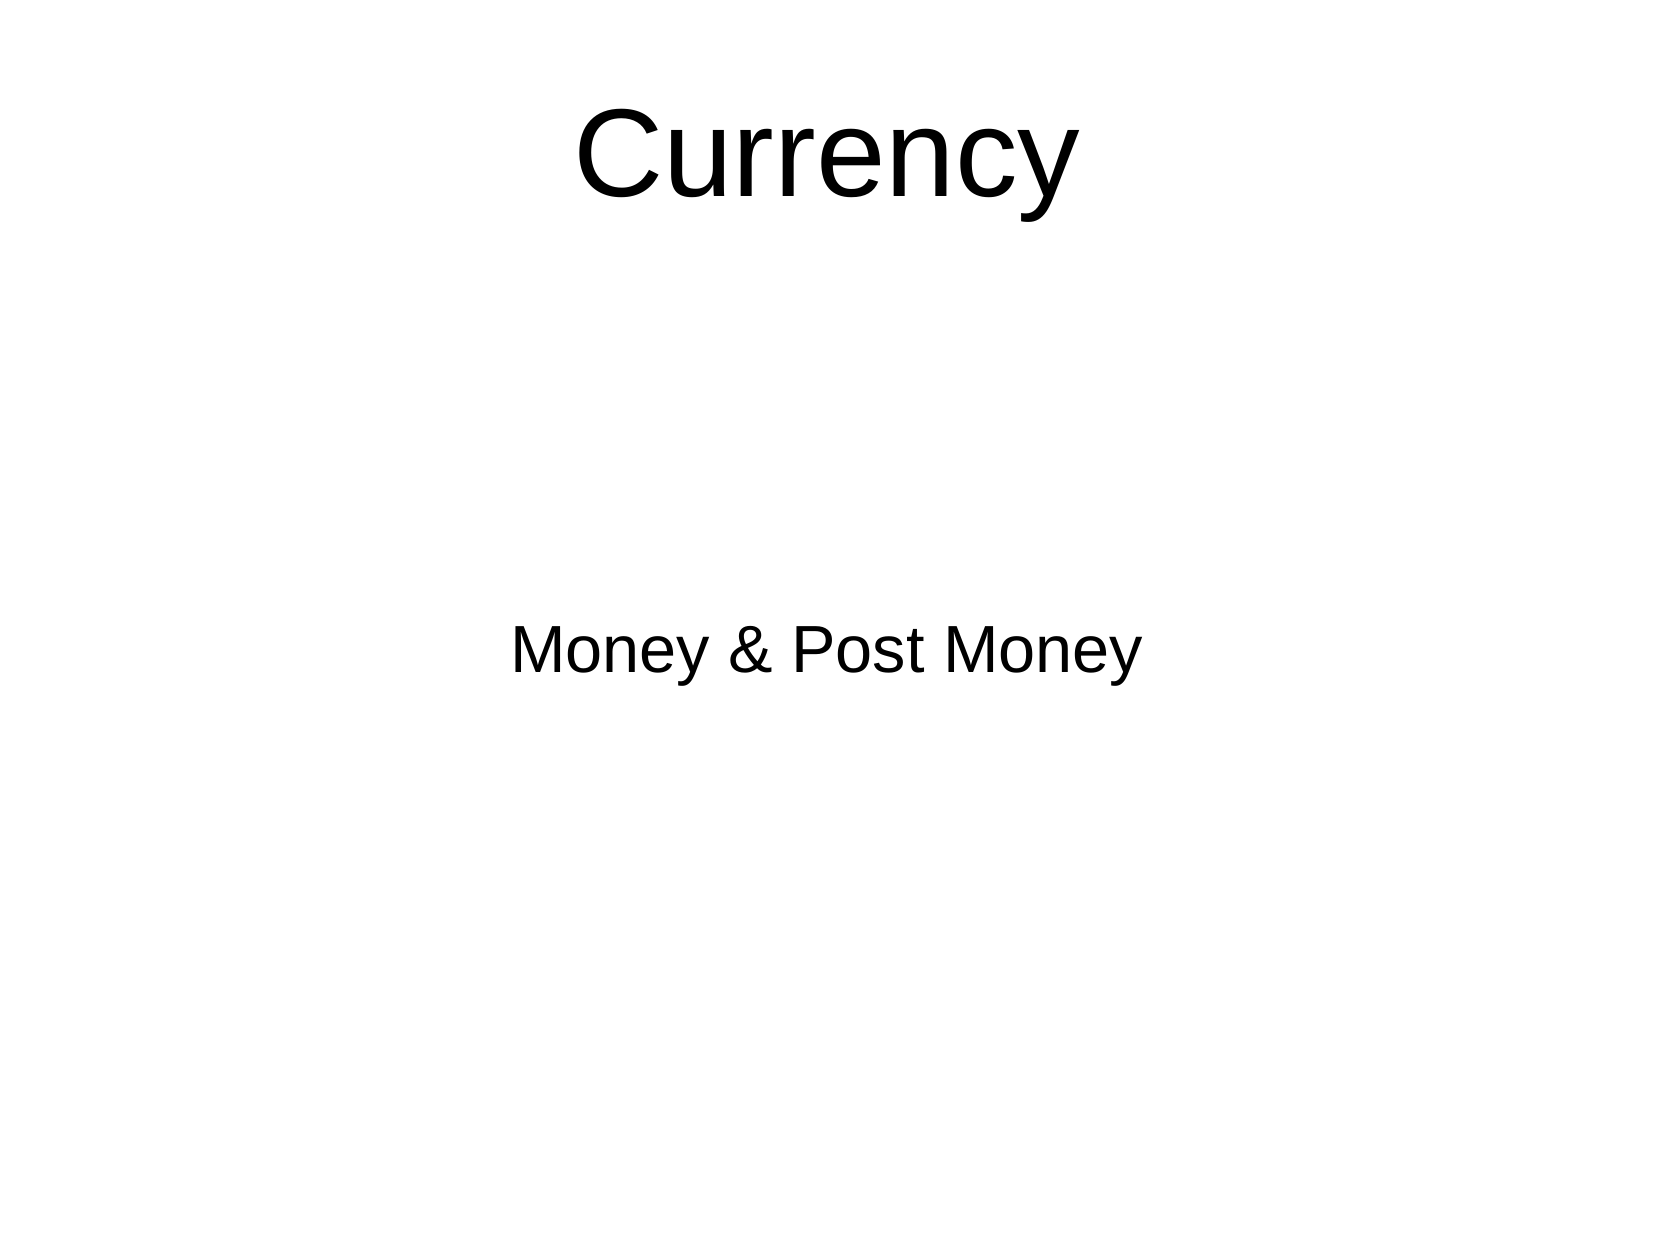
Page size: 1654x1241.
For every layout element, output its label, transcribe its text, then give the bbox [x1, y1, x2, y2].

title Currency [82, 49, 1571, 257]
subtitle Money & Post Money [82, 290, 1571, 1010]
